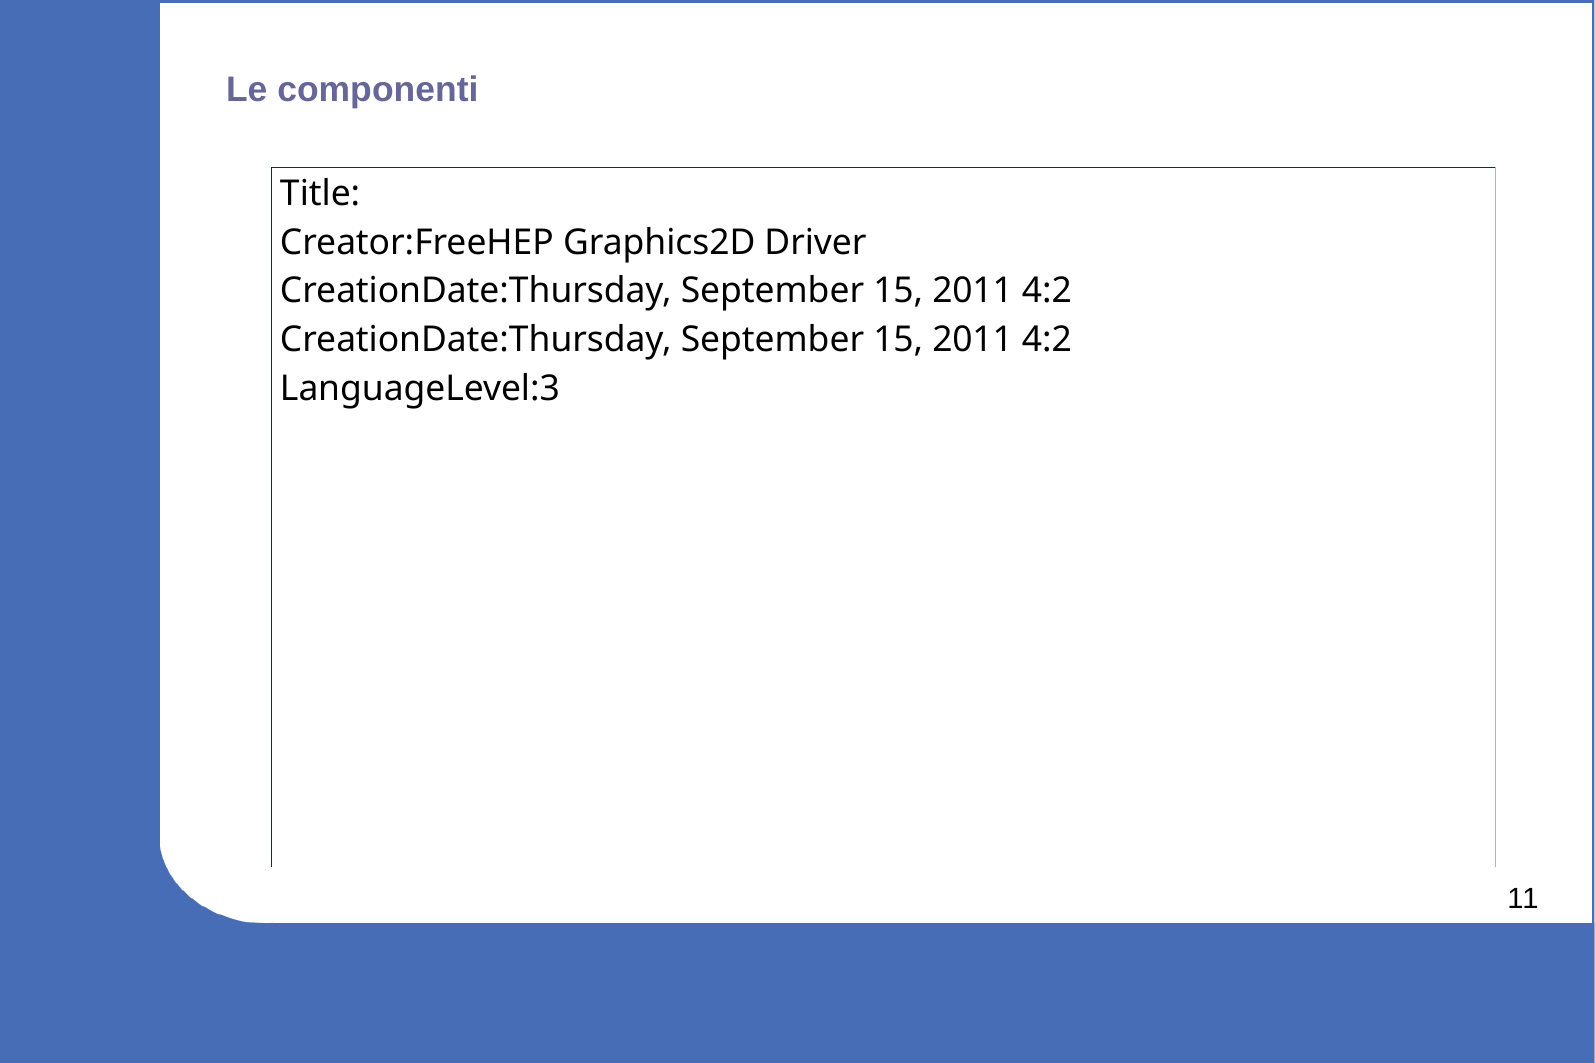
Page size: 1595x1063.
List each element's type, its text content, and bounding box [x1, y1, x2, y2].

title Le componenti [226, 23, 1538, 155]
picture [0, 0, 1595, 1063]
